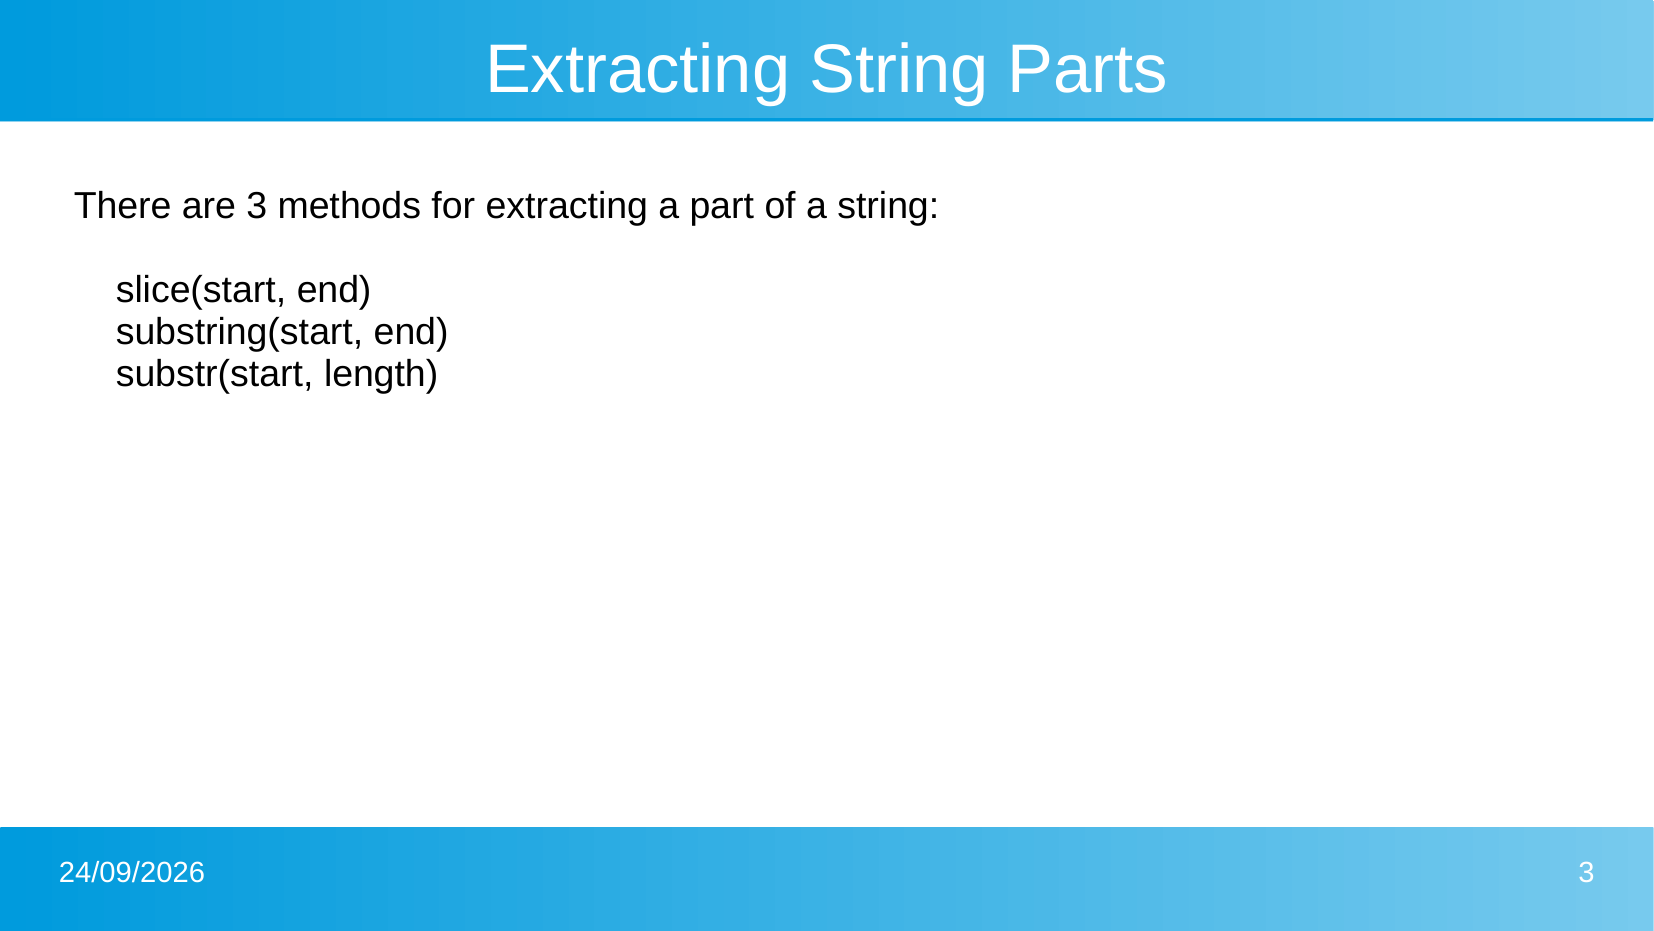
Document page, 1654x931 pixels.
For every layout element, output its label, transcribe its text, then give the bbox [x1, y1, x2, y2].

title Extracting String Parts [59, 29, 1595, 108]
text_box There are 3 methods for extracting a part of a string: slice(start, end) substring(start, end) substr(start, length) [59, 177, 1063, 444]
